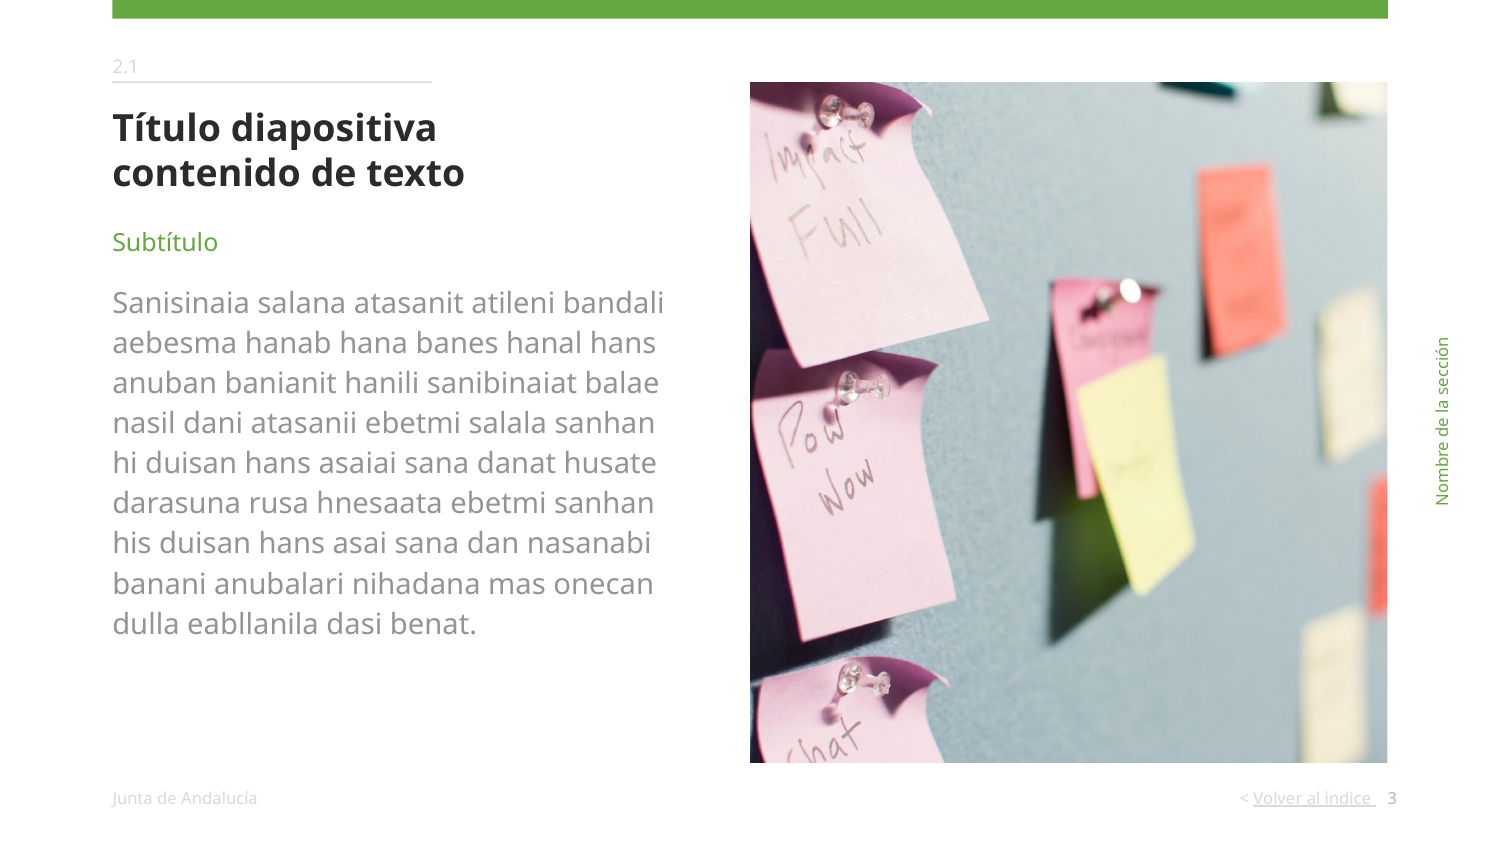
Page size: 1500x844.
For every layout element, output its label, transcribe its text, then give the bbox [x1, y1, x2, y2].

text_box Nombre de la sección [1425, 228, 1458, 615]
text_box < Volver al índice [989, 787, 1376, 821]
picture [750, 82, 1388, 763]
text_box Sanisinaia salana atasanit atileni bandali aebesma hanab hana banes hanal hans anuban banianit hanili sanibinaiat balae nasil dani atasanii ebetmi salala sanhan hi duisan hans asaiai sana danat husate darasuna rusa hnesaata ebetmi sanhan his duisan hans asai sana dan nasanabi banani anubalari nihadana mas onecan dulla eabllanila dasi benat. [112, 278, 670, 731]
text_box Título diapositiva contenido de texto [112, 104, 597, 226]
text_box 2.1 [112, 54, 186, 125]
slide_number <número> [1387, 787, 1478, 844]
text_box Subtítulo [112, 226, 597, 279]
text_box [112, 0, 1388, 19]
